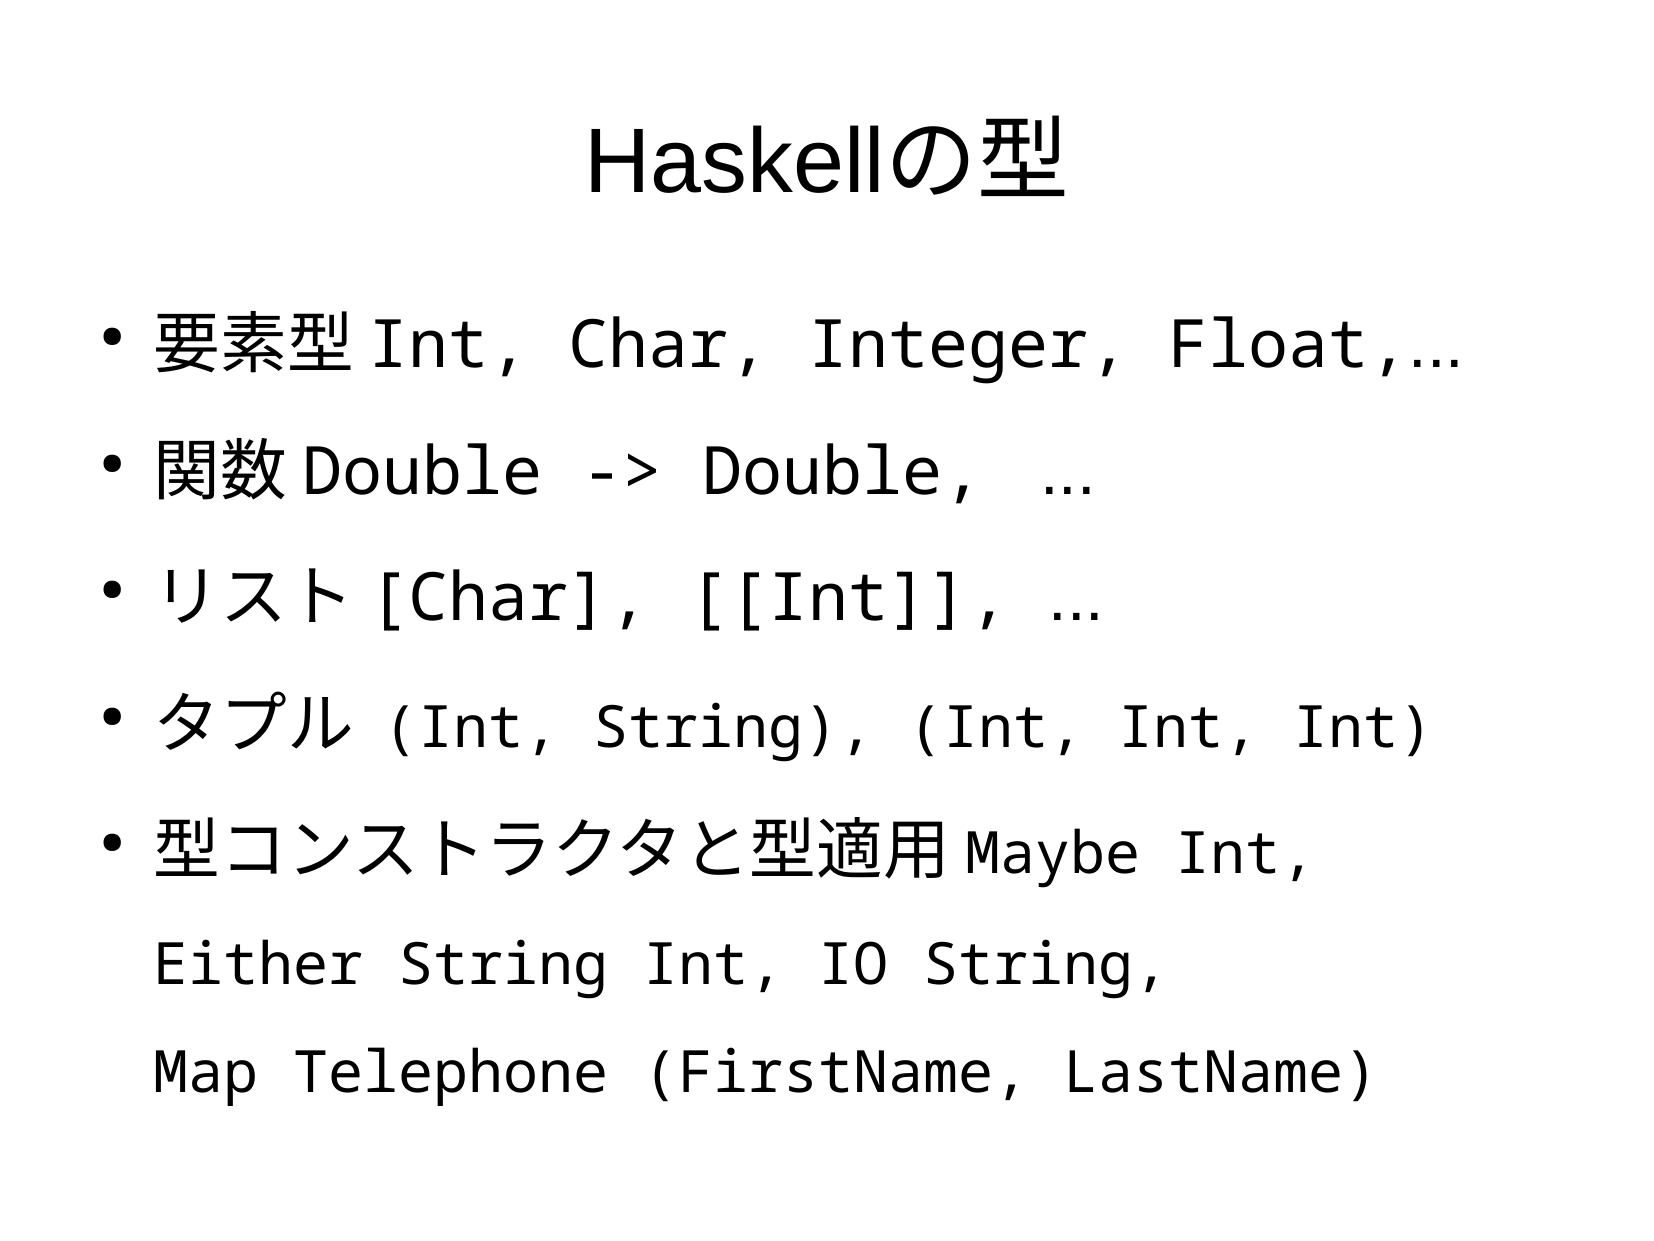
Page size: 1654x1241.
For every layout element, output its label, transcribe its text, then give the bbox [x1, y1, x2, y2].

list 要素型 Int, Char, Integer, Float,... 関数 Double -> Double, ... リスト [Char], [[Int]], ... タプル (Int, String), (Int, Int, Int) 型コンストラクタと型適用 Maybe Int, Either String Int, IO String, Map Telephone (FirstName, LastName) [82, 290, 1571, 1111]
title Haskellの型 [82, 49, 1571, 257]
